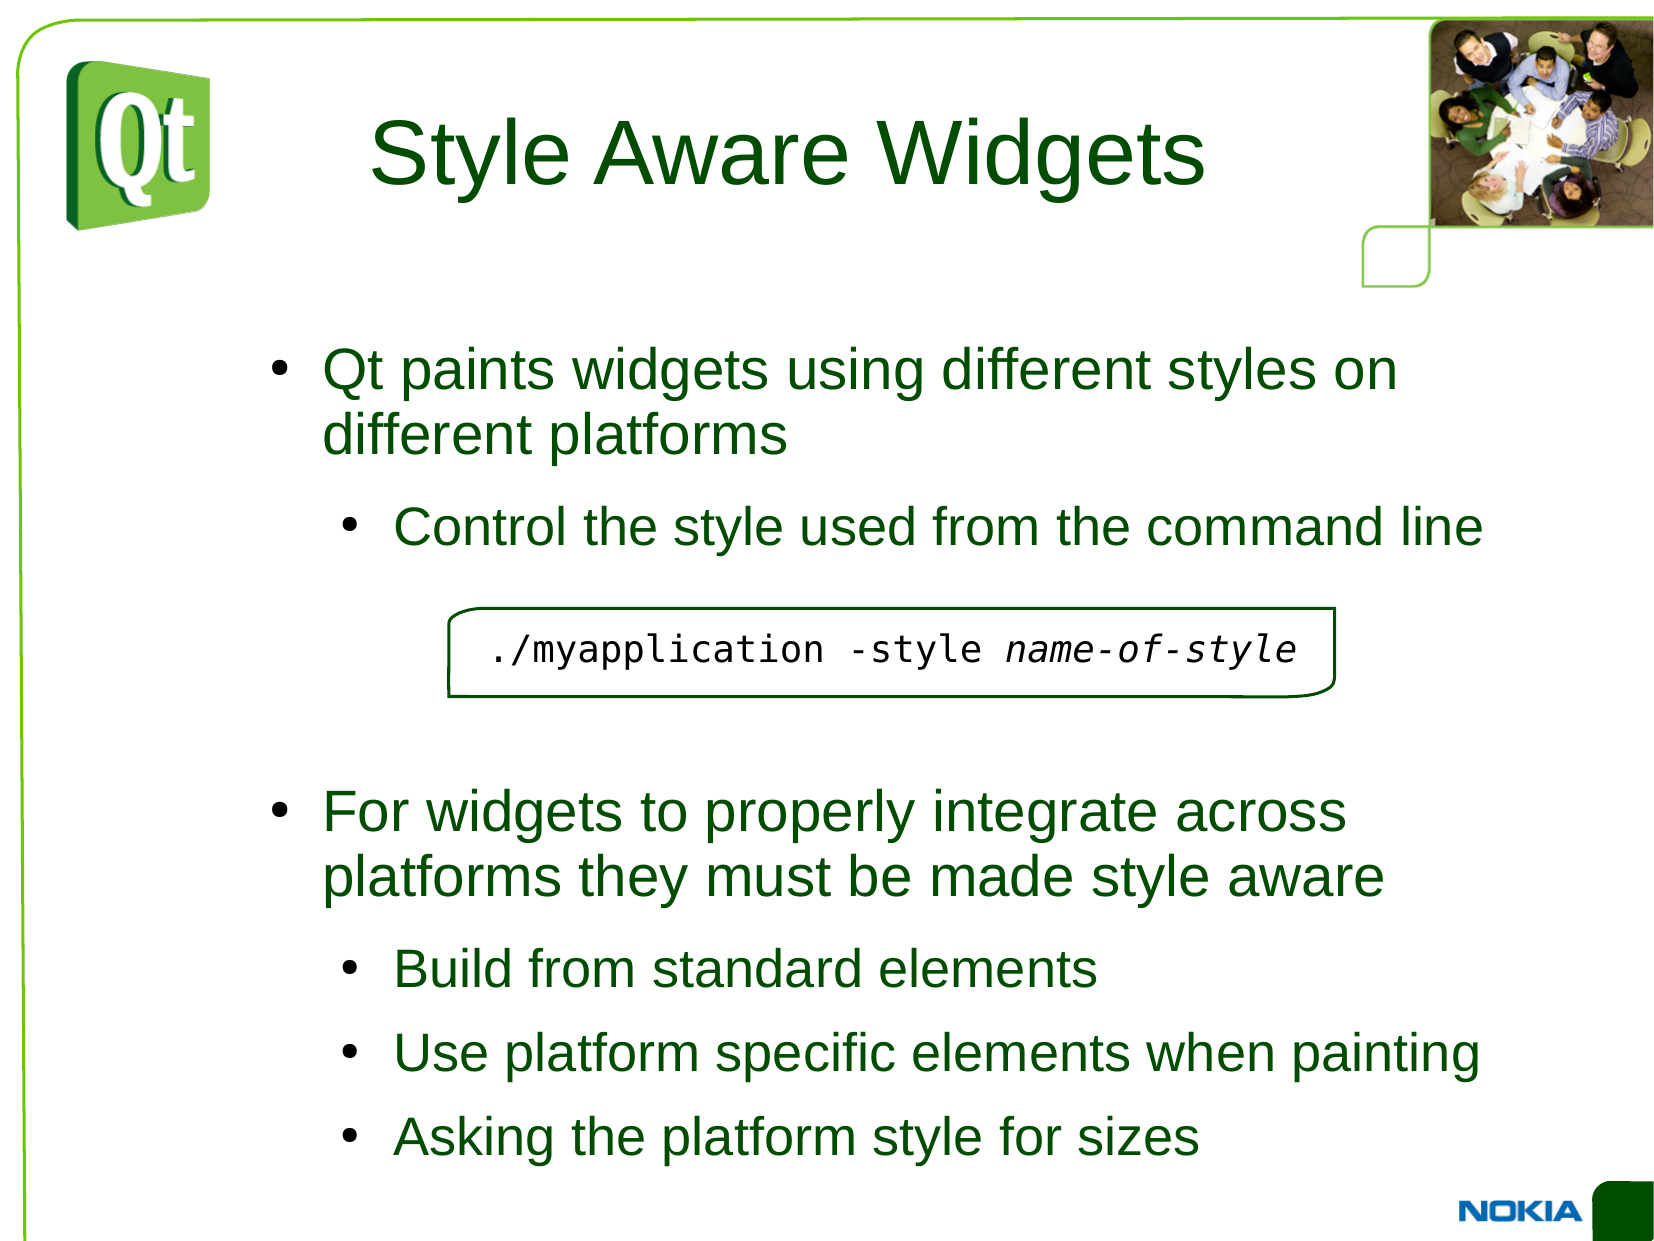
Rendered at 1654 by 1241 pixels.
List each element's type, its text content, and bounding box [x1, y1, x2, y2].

picture [66, 61, 210, 231]
title Style Aware Widgets [251, 56, 1327, 250]
text_box ./myapplication -style name-of-style [472, 620, 1329, 680]
list Qt paints widgets using different styles on different platforms Control the style used from the command line For widgets to properly integrate across platforms they must be made style aware Build from standard elements Use platform specific elements when painting Asking the platform style for sizes [251, 336, 1571, 1167]
picture [1459, 1200, 1583, 1222]
picture [1338, 7, 1654, 308]
